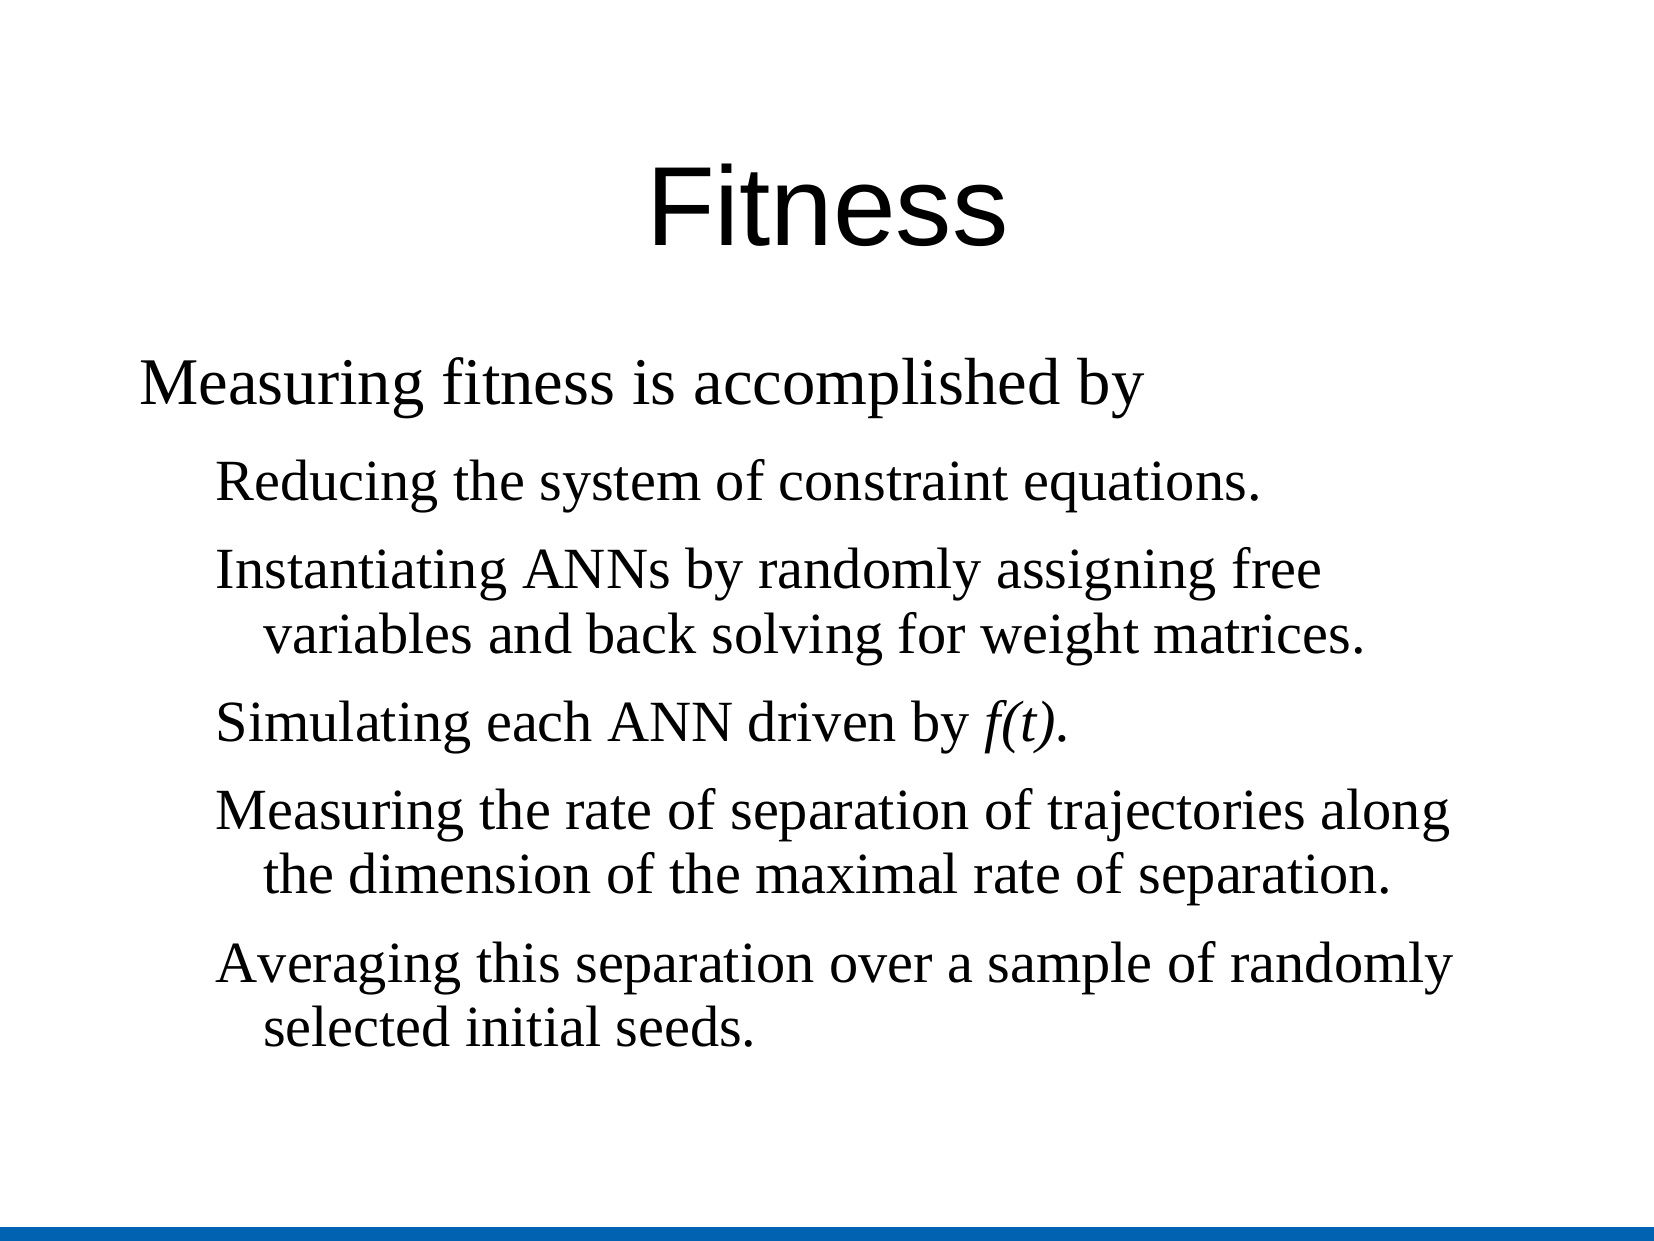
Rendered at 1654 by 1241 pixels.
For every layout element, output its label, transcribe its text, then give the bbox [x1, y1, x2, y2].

list Measuring fitness is accomplished by Reducing the system of constraint equations. Instantiating ANNs by randomly assigning free variables and back solving for weight matrices. Simulating each ANN driven by f(t). Measuring the rate of separation of trajectories along the dimension of the maximal rate of separation. Averaging this separation over a sample of randomly selected initial seeds. [121, 344, 1533, 1127]
title Fitness [121, 102, 1533, 311]
